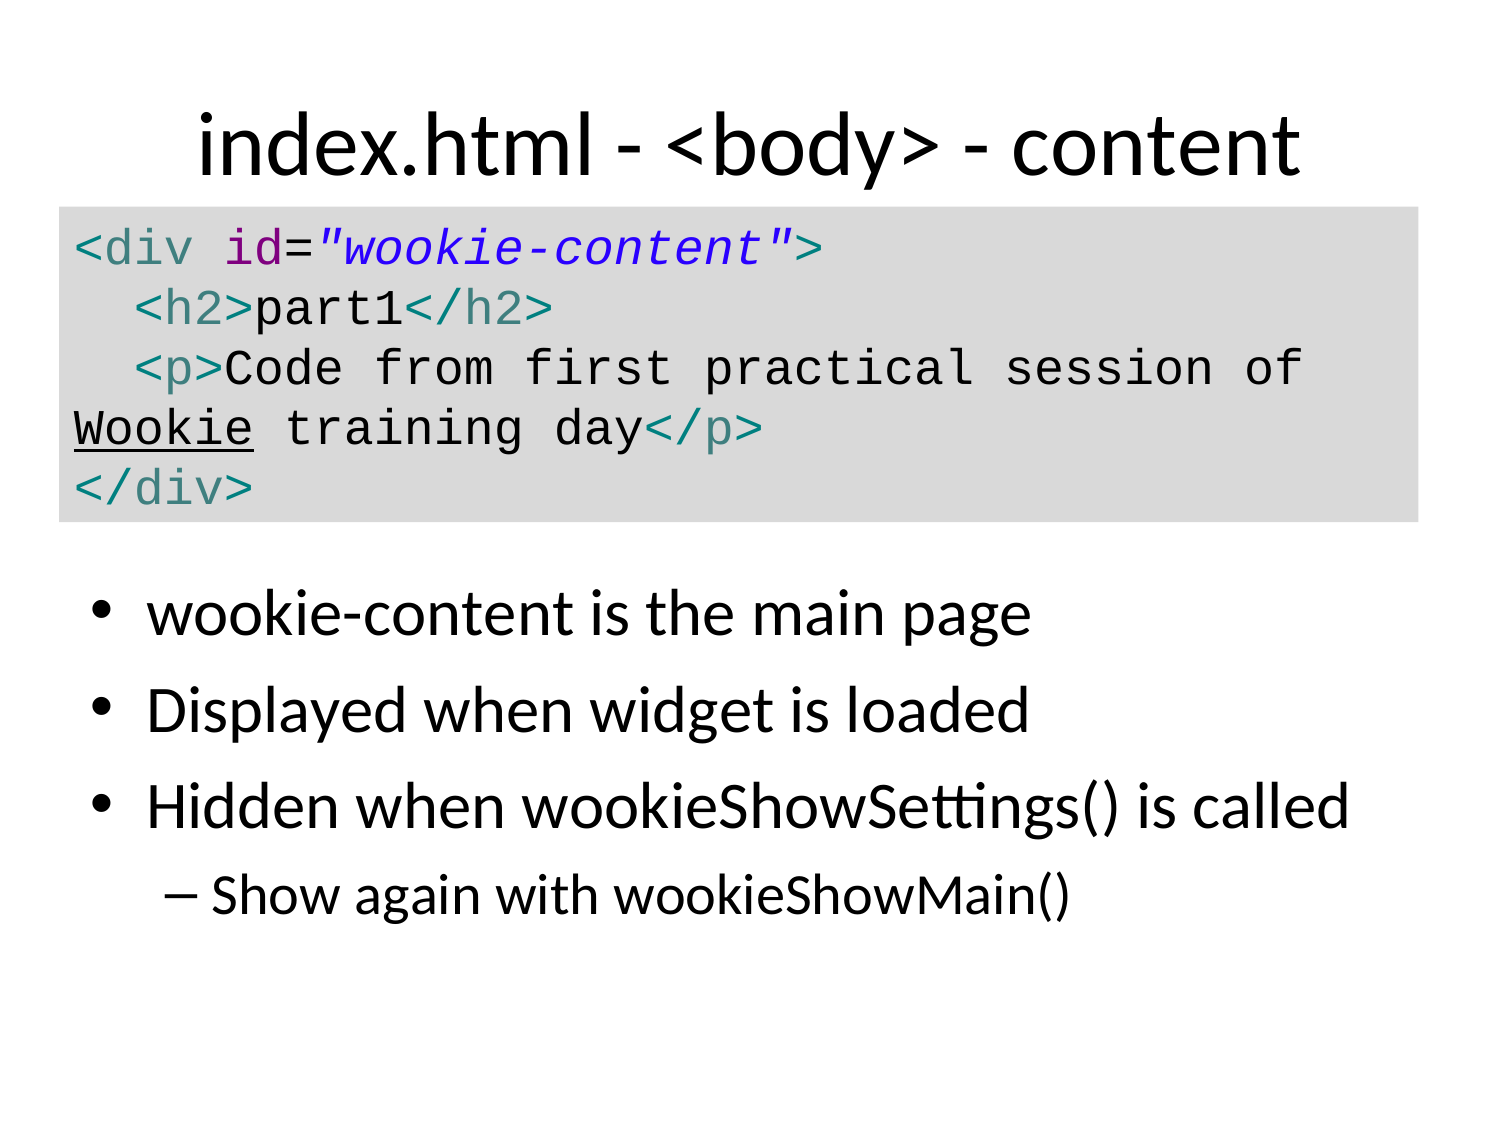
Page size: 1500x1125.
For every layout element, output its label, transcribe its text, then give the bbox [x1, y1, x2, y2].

text_box <div id="wookie-content"> <h2>part1</h2> <p>Code from first practical session of Wookie training day</p> </div> [59, 206, 1419, 523]
list wookie-content is the main page Displayed when widget is loaded Hidden when wookieShowSettings() is called Show again with wookieShowMain() [75, 561, 1426, 1006]
title index.html - <body> - content [75, 37, 1426, 241]
